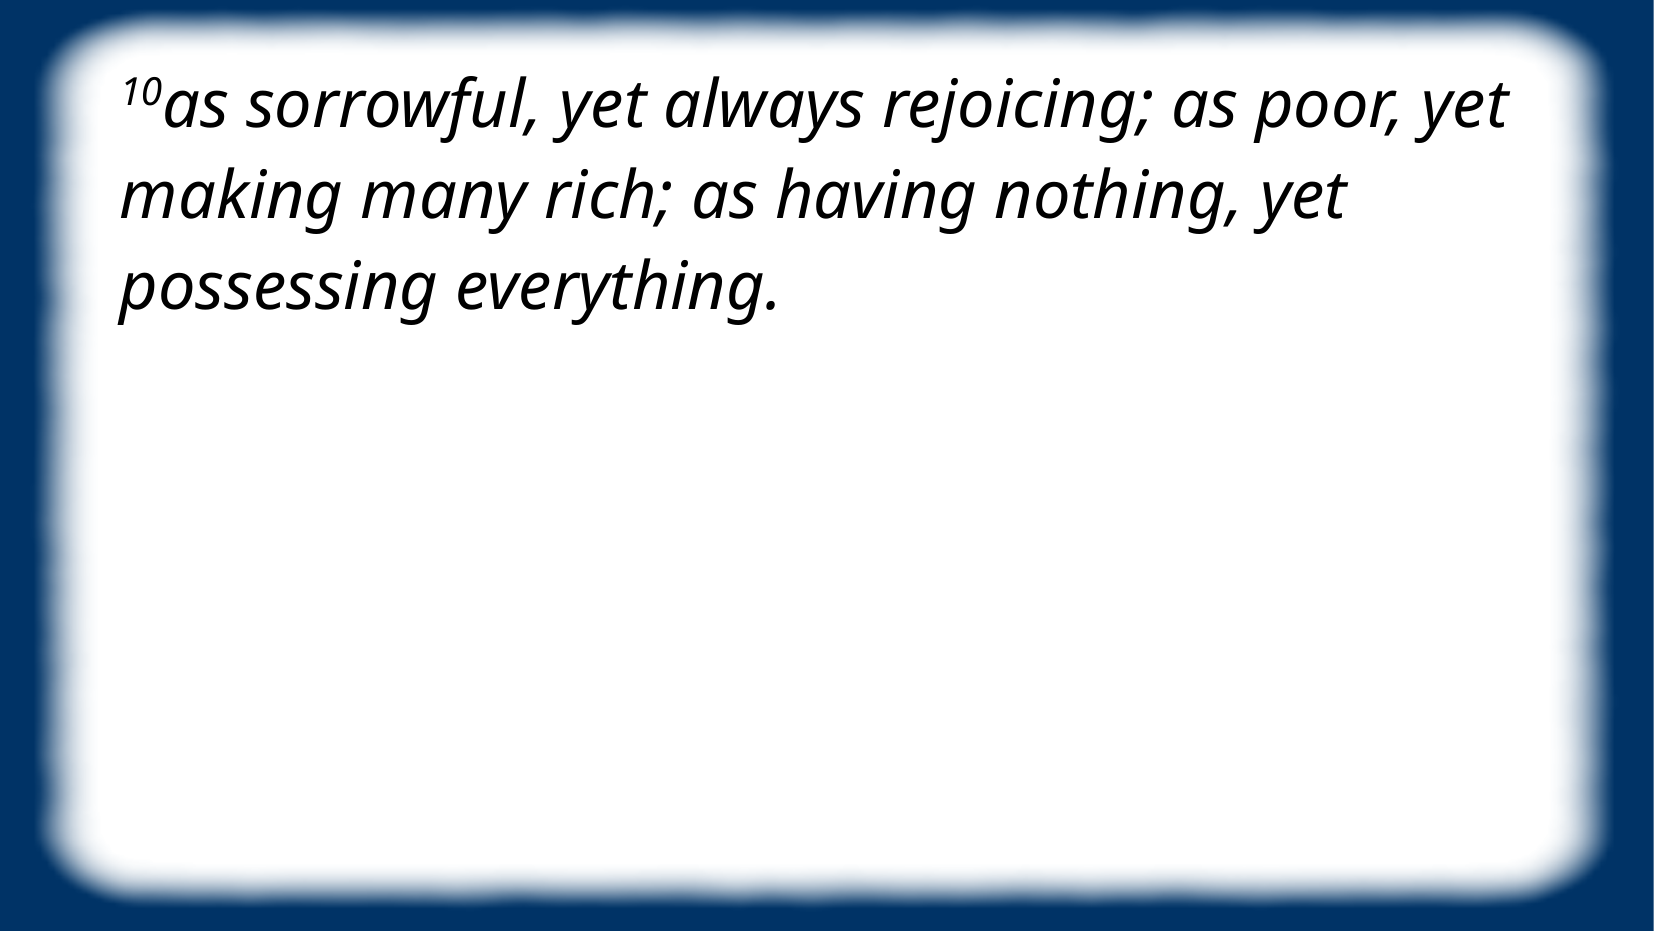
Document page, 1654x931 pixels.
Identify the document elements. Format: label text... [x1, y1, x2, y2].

text_box 10as sorrowful, yet always rejoicing; as poor, yet making many rich; as having nothing, yet possessing everything. [105, 48, 1561, 331]
picture [0, 0, 1654, 931]
